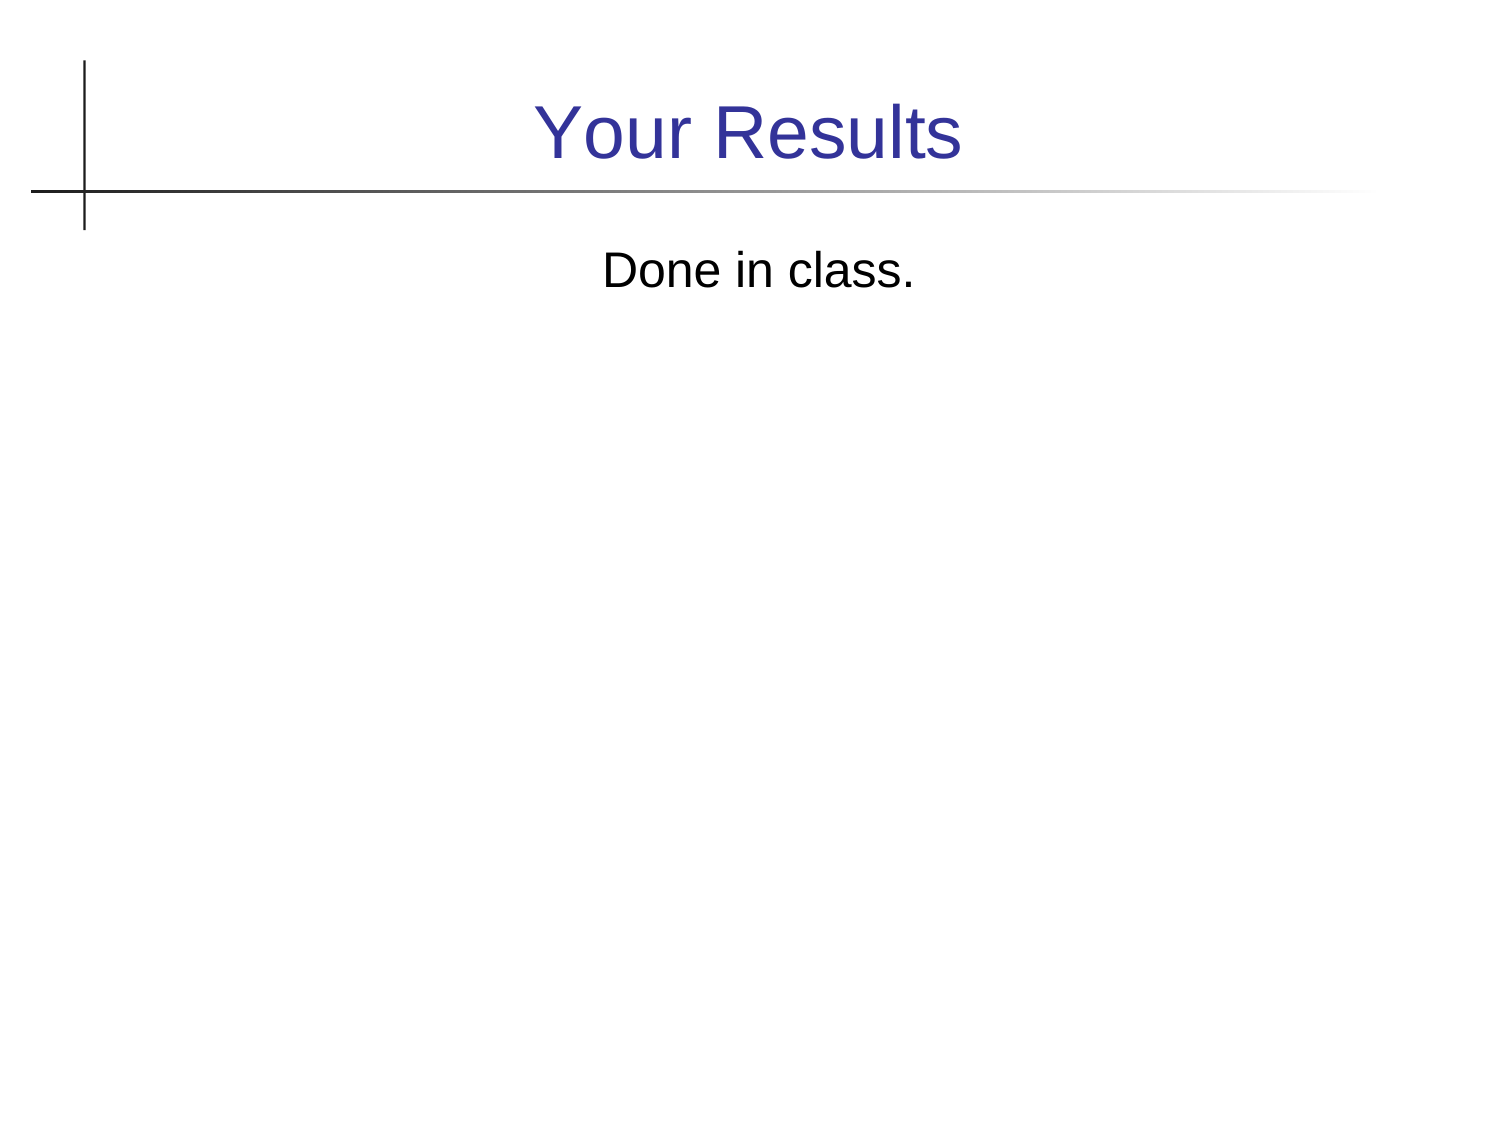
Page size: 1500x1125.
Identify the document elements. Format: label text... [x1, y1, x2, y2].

title Your Results [100, 42, 1397, 182]
list Done in class. [110, 229, 1408, 960]
